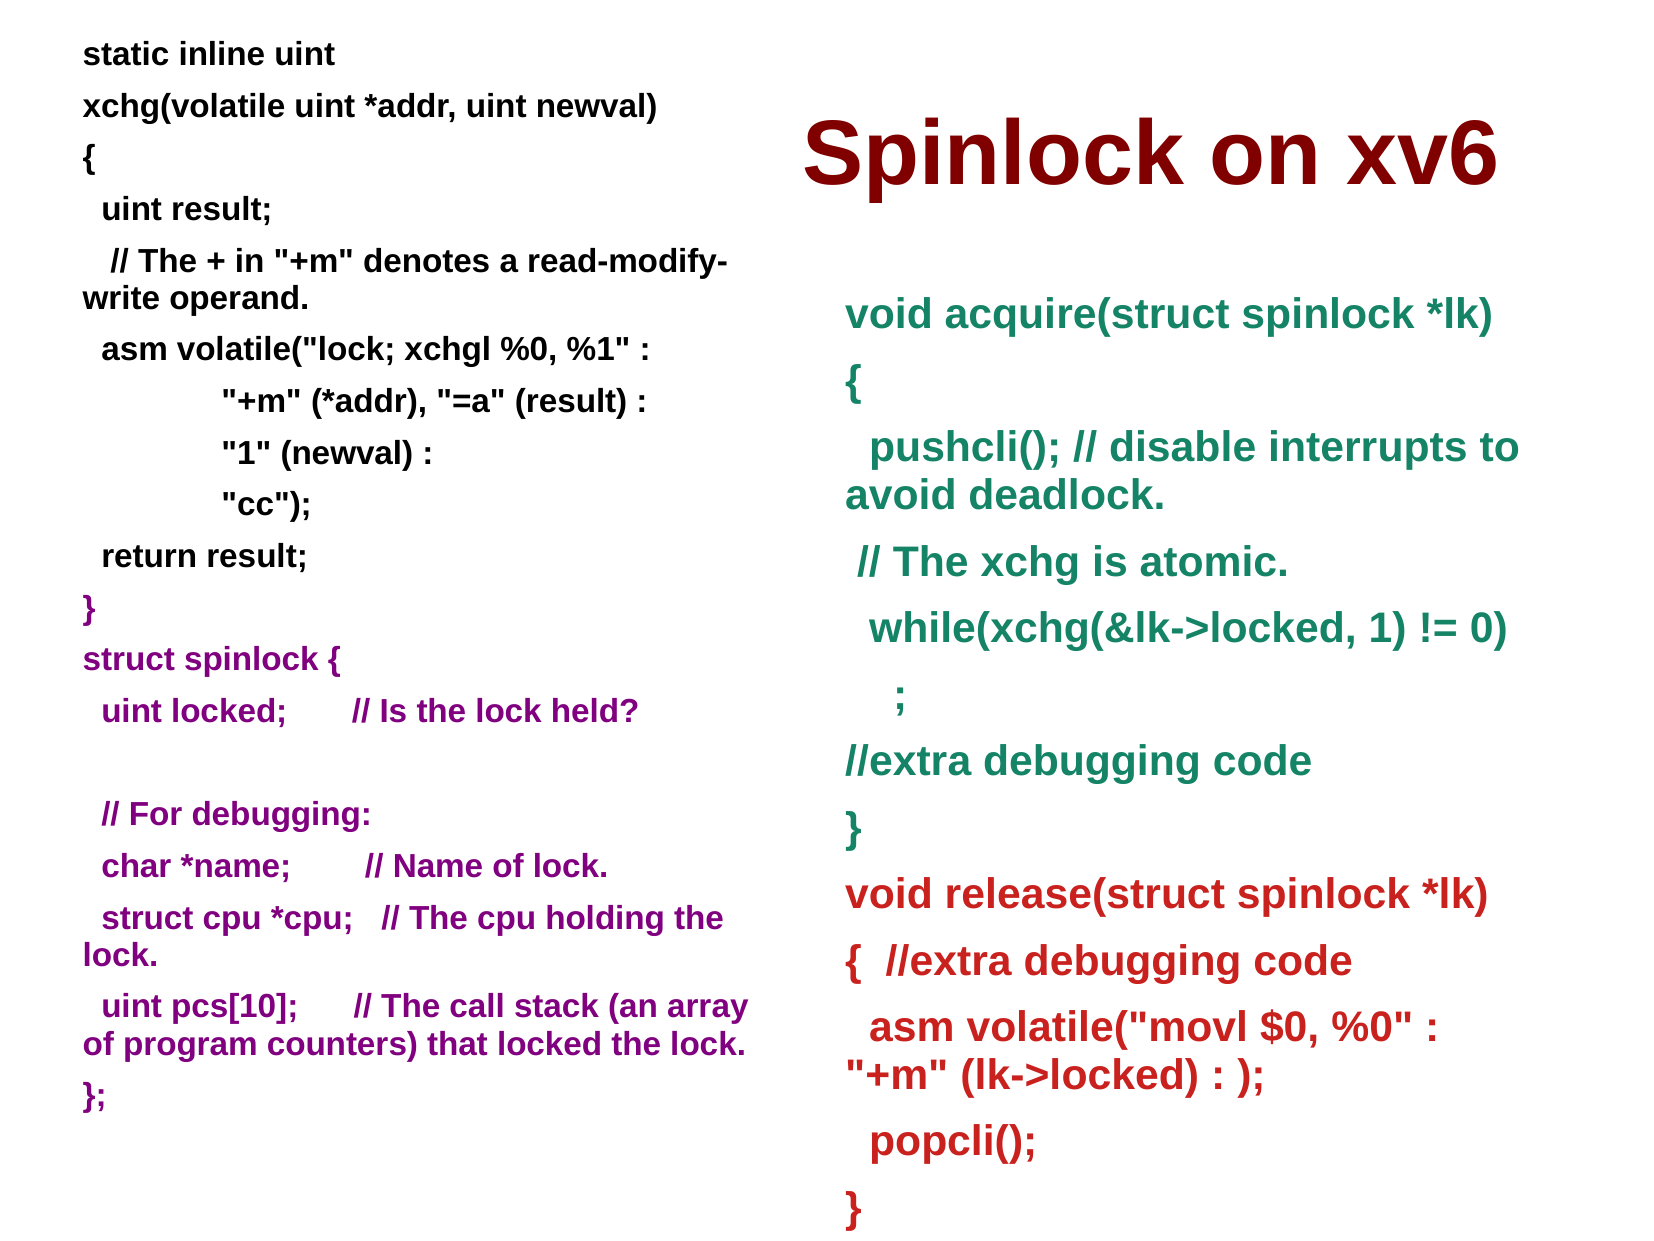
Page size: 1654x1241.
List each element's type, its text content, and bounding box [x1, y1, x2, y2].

list void acquire(struct spinlock *lk) { pushcli(); // disable interrupts to avoid deadlock. // The xchg is atomic. while(xchg(&lk->locked, 1) != 0) ; //extra debugging code } void release(struct spinlock *lk) { //extra debugging code asm volatile("movl $0, %0" : "+m" (lk->locked) : ); popcli(); } [845, 290, 1548, 1241]
list static inline uint xchg(volatile uint *addr, uint newval) { uint result; // The + in "+m" denotes a read-modify-write operand. asm volatile("lock; xchgl %0, %1" : "+m" (*addr), "=a" (result) : "1" (newval) : "cc"); return result; } struct spinlock { uint locked; // Is the lock held? // For debugging: char *name; // Name of lock. struct cpu *cpu; // The cpu holding the lock. uint pcs[10]; // The call stack (an array of program counters) that locked the lock. }; [82, 35, 780, 1134]
title Spinlock on xv6 [732, 16, 1571, 290]
